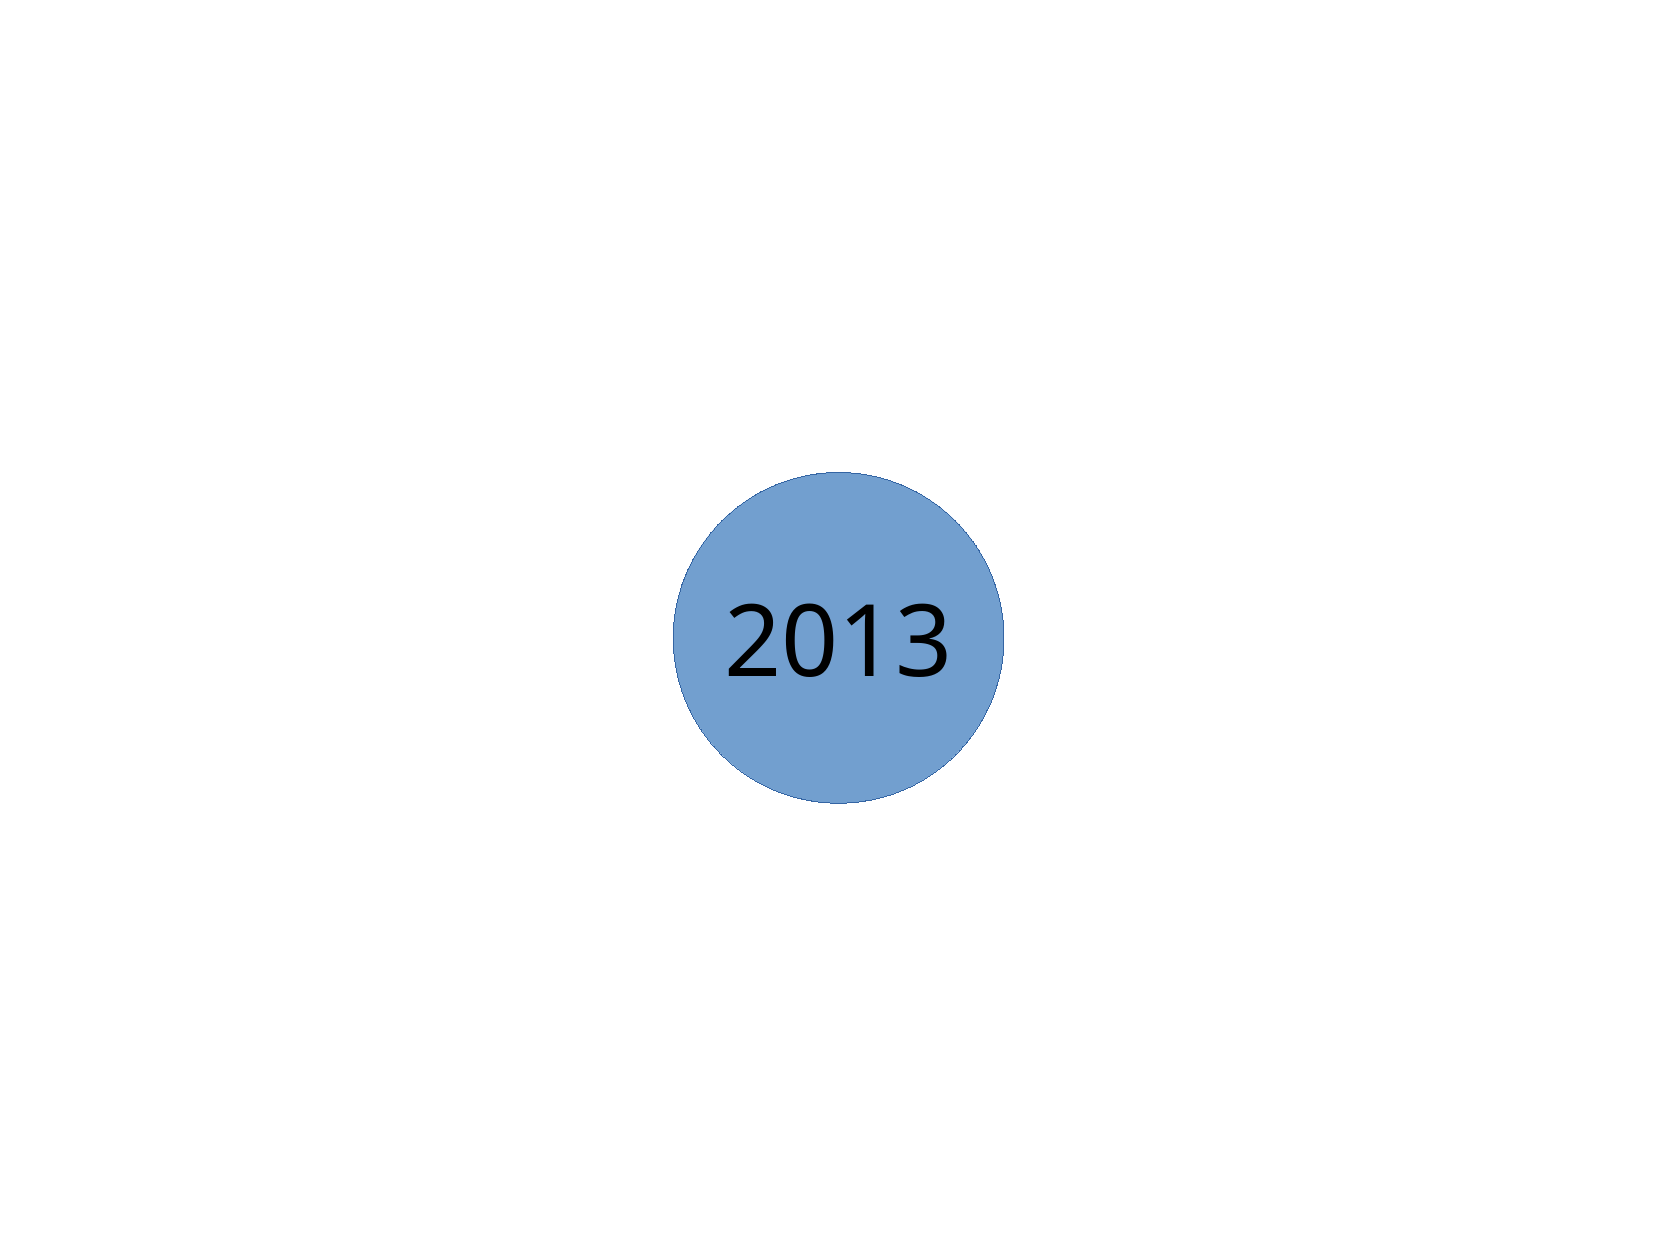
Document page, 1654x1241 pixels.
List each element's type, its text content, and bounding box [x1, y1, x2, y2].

text_box 2013 [673, 472, 1004, 804]
